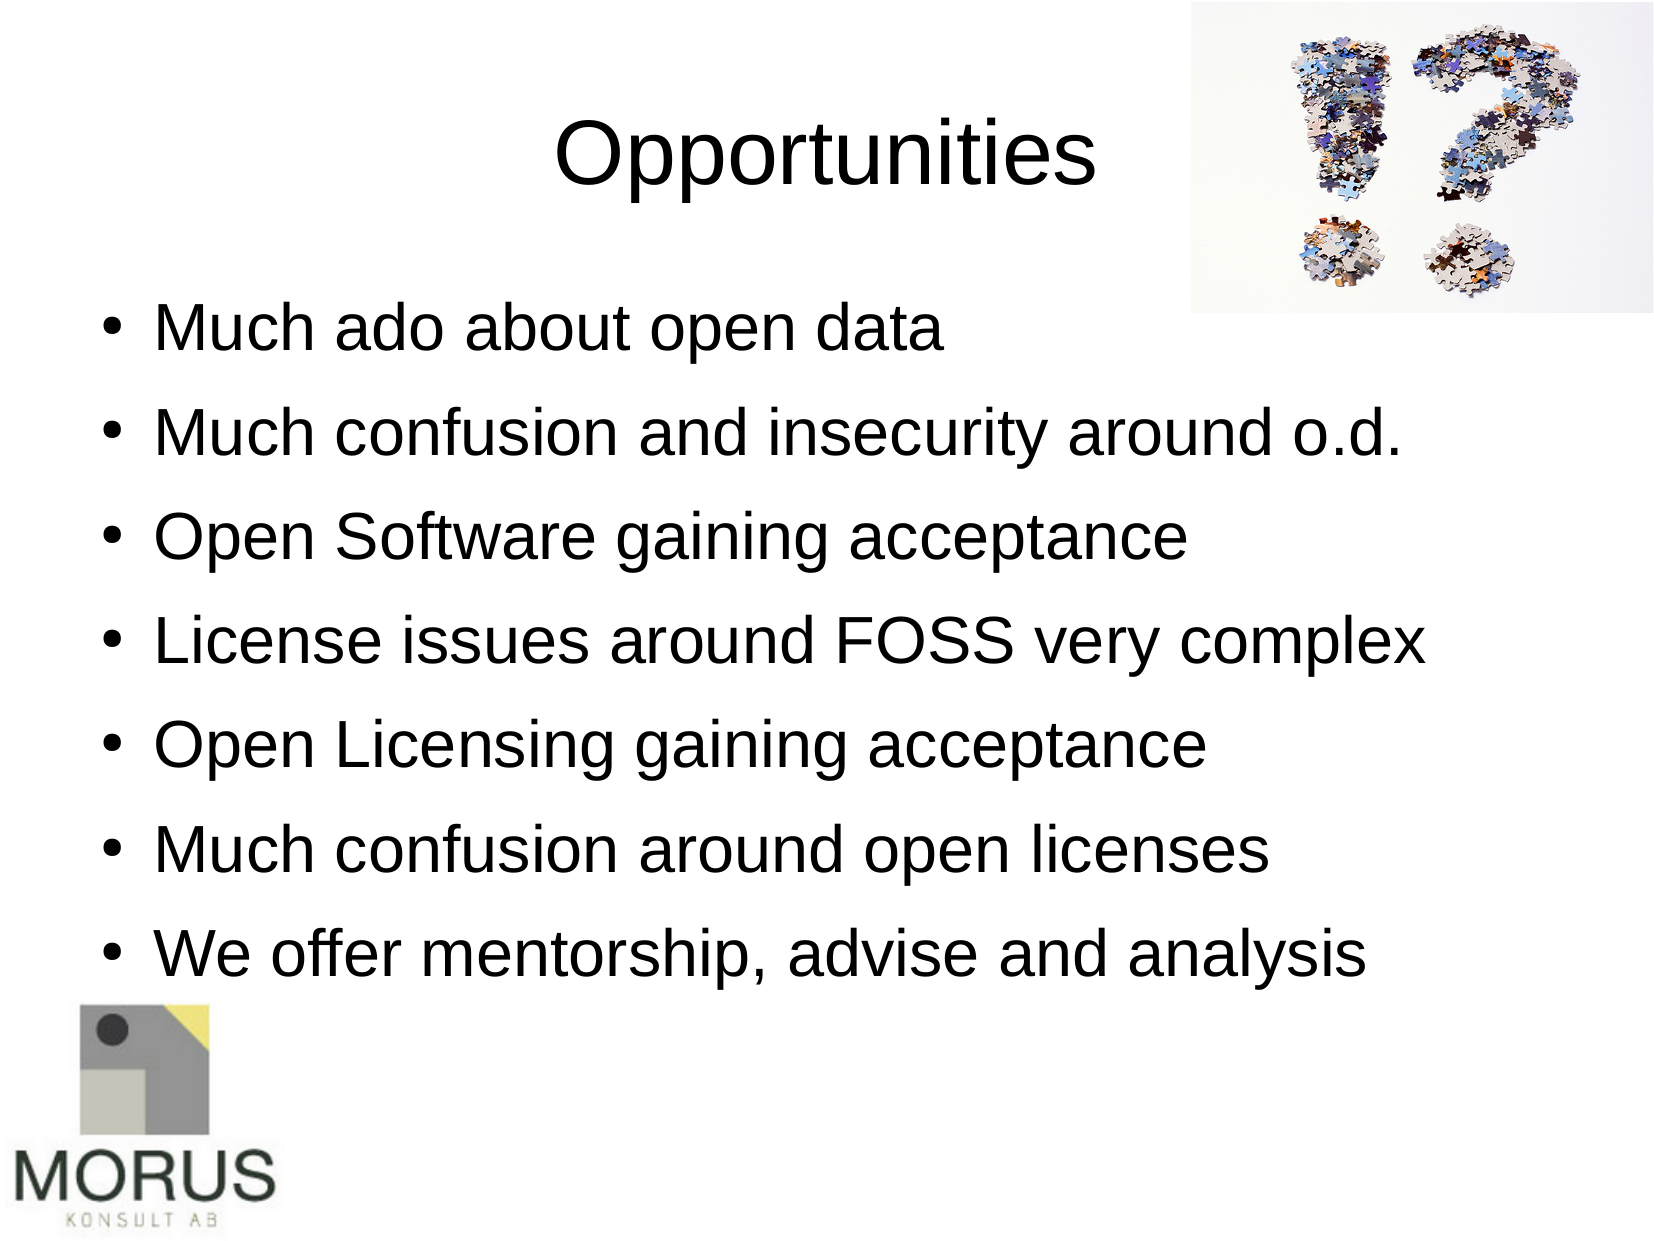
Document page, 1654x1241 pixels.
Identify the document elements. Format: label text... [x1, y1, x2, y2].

picture [1191, 2, 1654, 313]
title Opportunities [82, 49, 1191, 257]
picture [5, 992, 285, 1241]
list Much ado about open data Much confusion and insecurity around o.d. Open Software gaining acceptance License issues around FOSS very complex Open Licensing gaining acceptance Much confusion around open licenses We offer mentorship, advise and analysis [82, 290, 1538, 1010]
